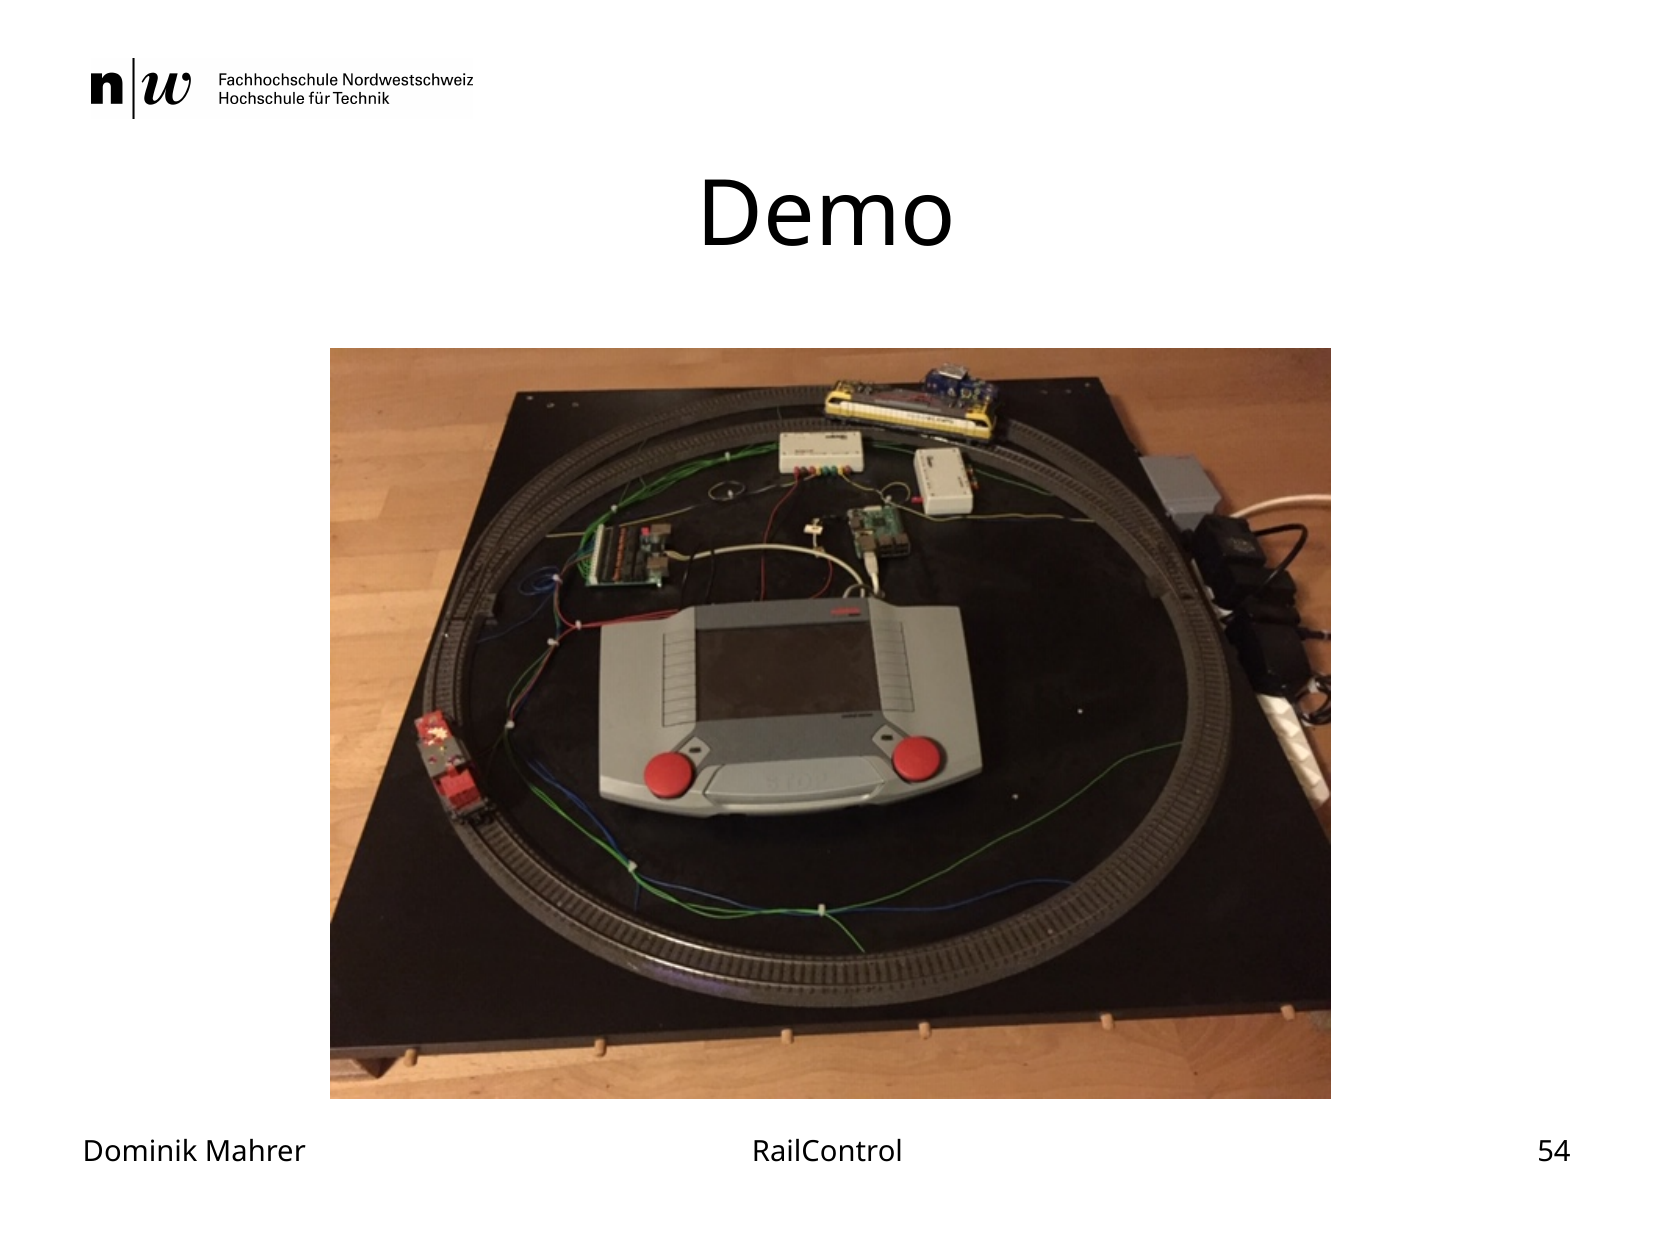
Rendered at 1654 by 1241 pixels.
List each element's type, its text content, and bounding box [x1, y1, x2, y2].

picture [330, 348, 1331, 1099]
picture [91, 58, 473, 119]
title Demo [82, 153, 1571, 267]
